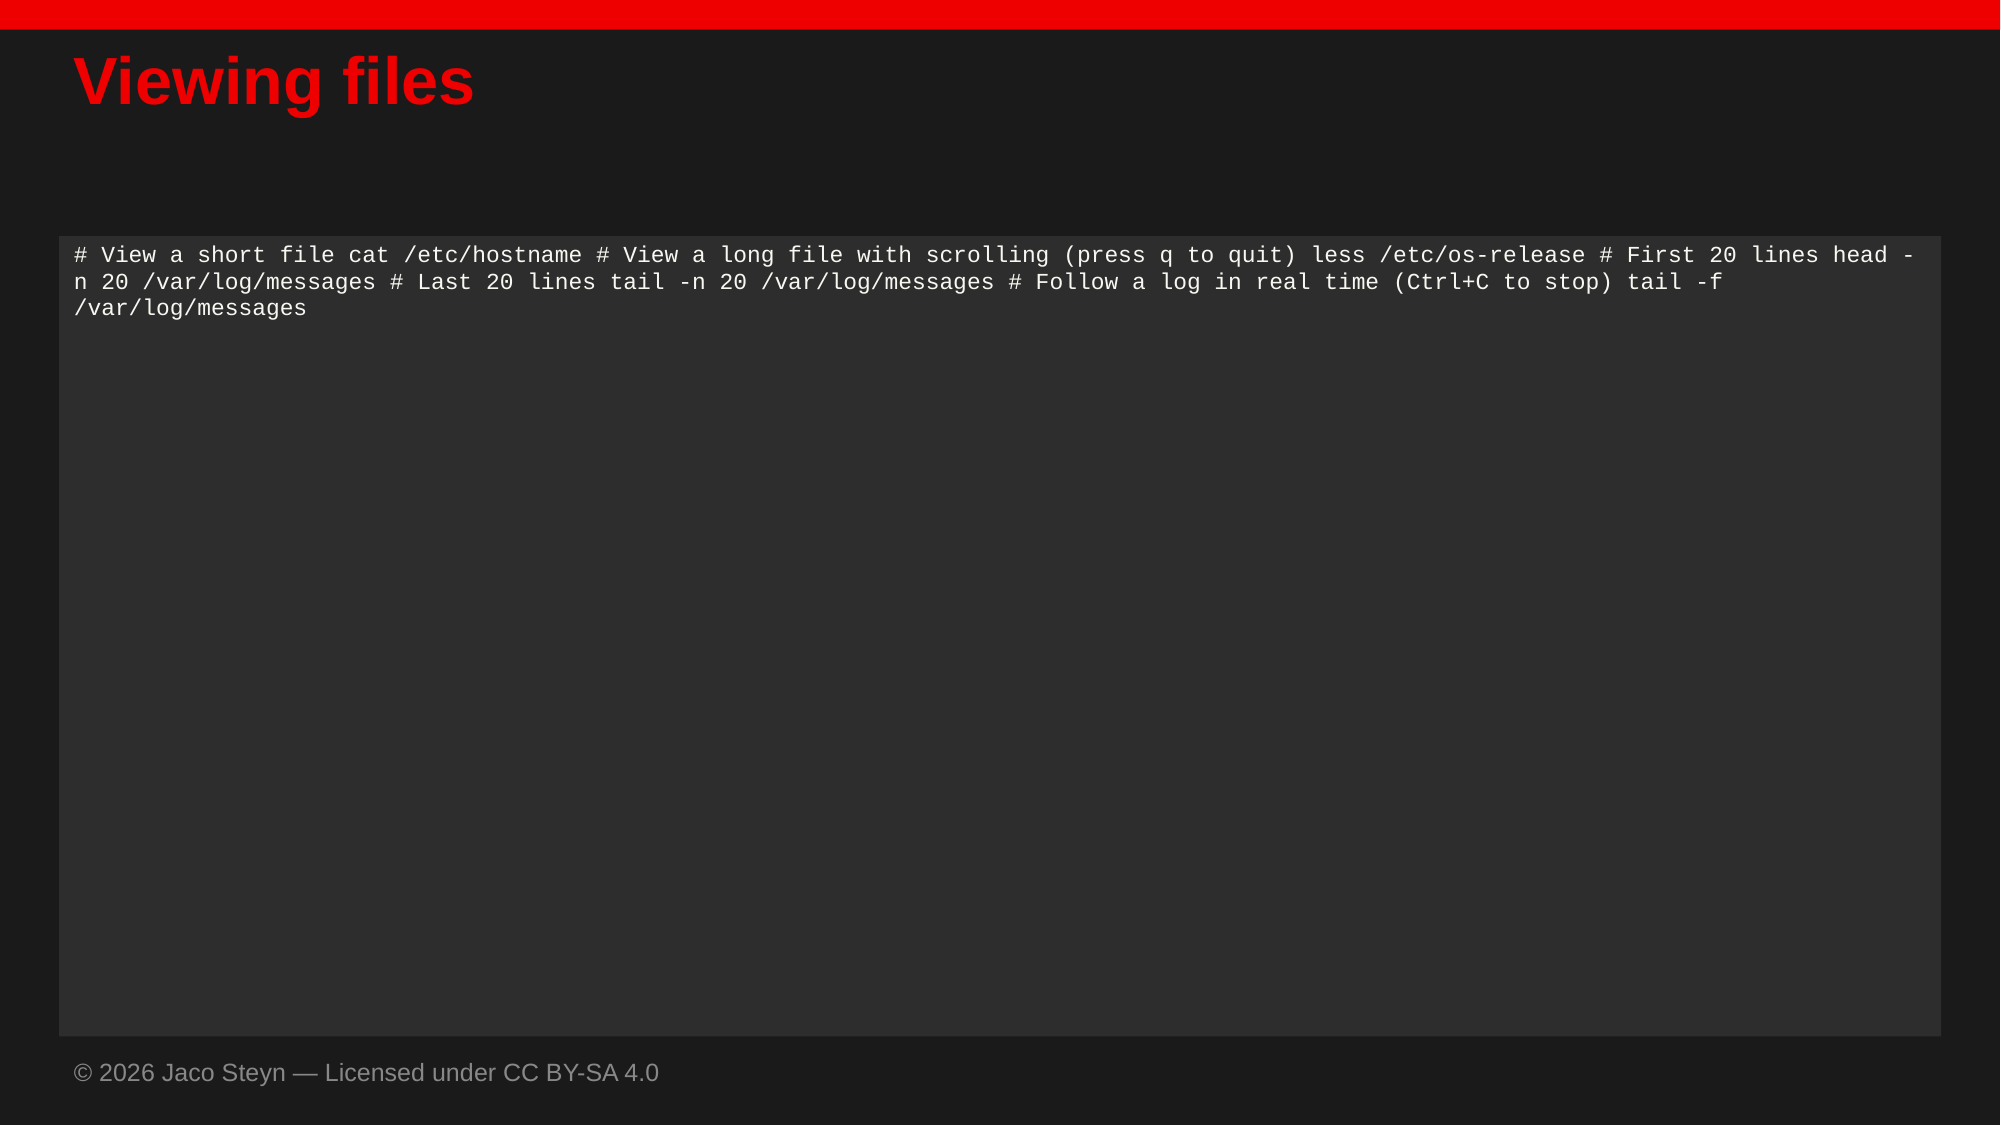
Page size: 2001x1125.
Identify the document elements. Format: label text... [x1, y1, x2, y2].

text_box [0, 0, 2001, 30]
text_box Viewing files [59, 36, 1942, 208]
text_box # View a short file cat /etc/hostname # View a long file with scrolling (press q to quit) less /etc/os-release # First 20 lines head -n 20 /var/log/messages # Last 20 lines tail -n 20 /var/log/messages # Follow a log in real time (Ctrl+C to stop) tail -f /var/log/messages [59, 236, 1942, 1037]
text_box © 2026 Jaco Steyn — Licensed under CC BY-SA 4.0 [59, 1051, 1942, 1093]
